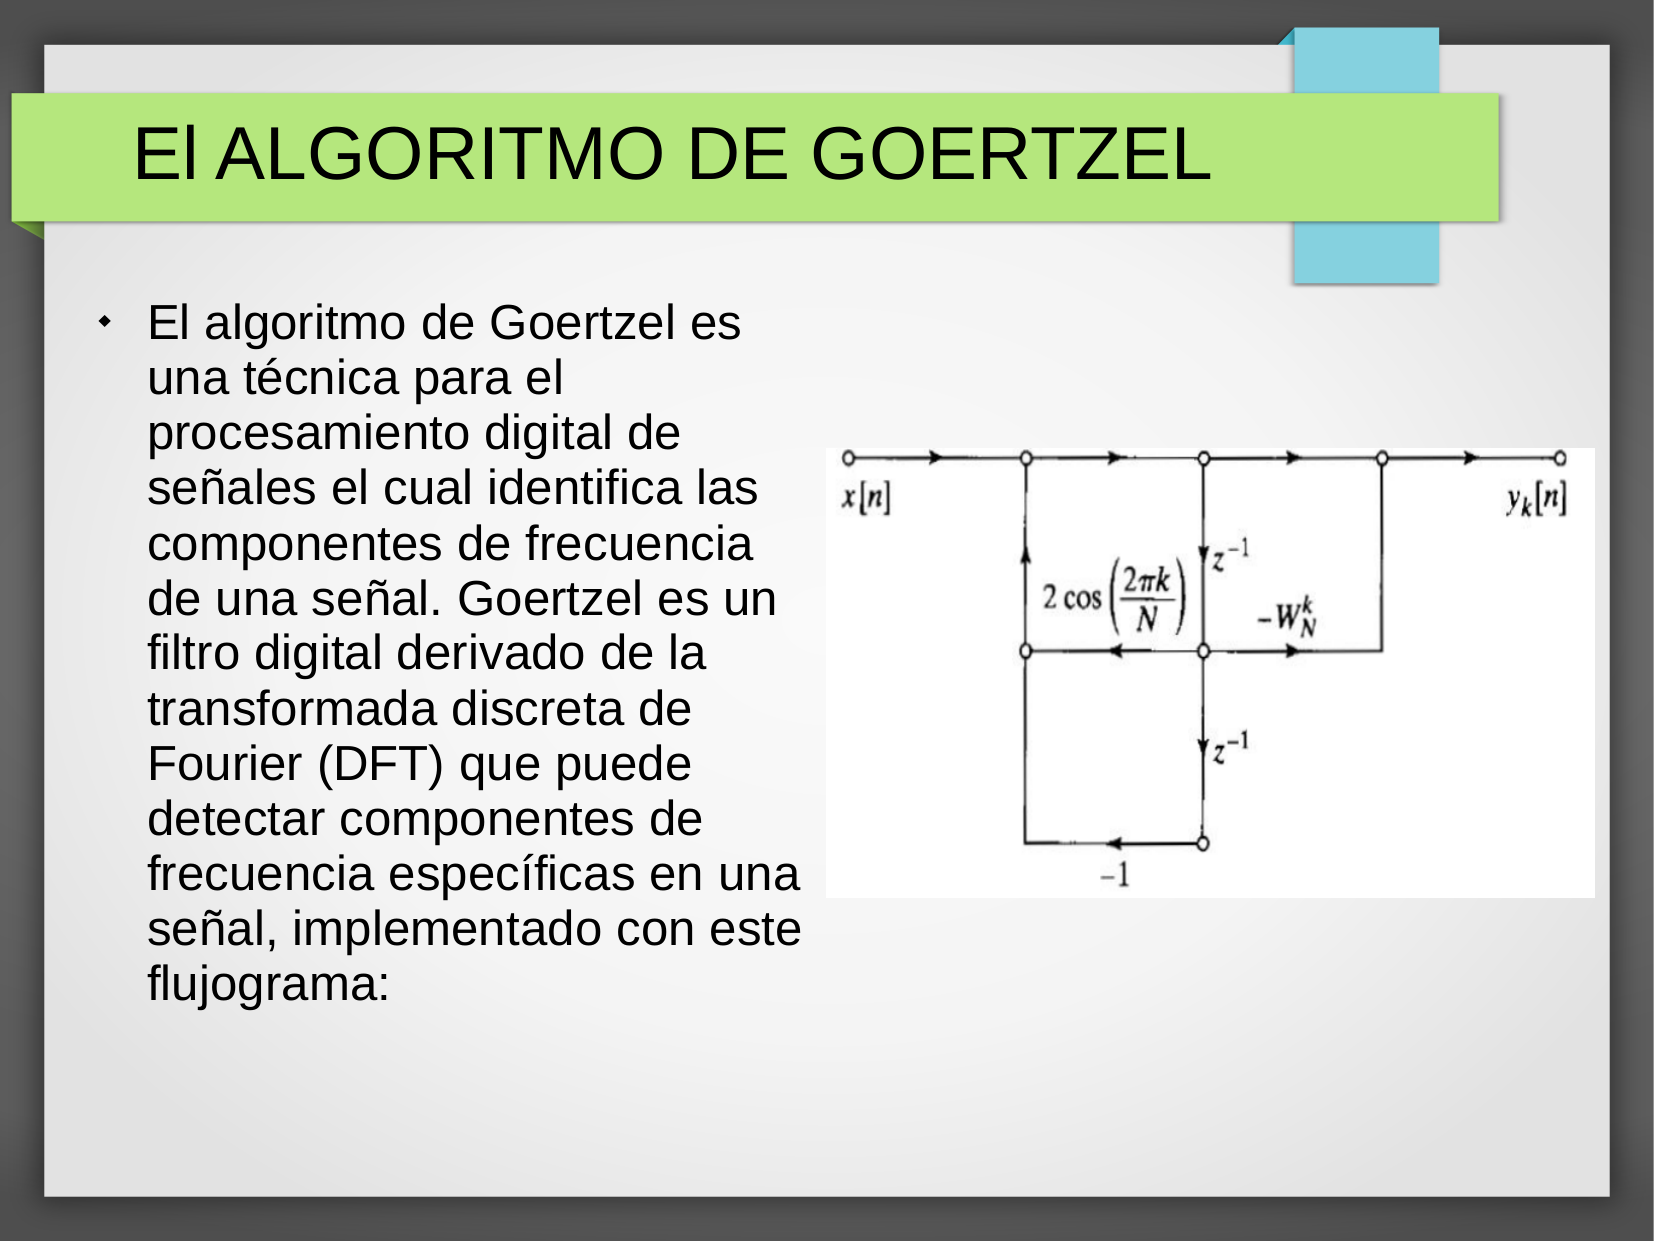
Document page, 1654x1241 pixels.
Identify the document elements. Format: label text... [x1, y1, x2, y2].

list El algoritmo de Goertzel es una técnica para el procesamiento digital de señales el cual identifica las componentes de frecuencia de una señal. Goertzel es un filtro digital derivado de la transformada discreta de Fourier (DFT) que puede detectar componentes de frecuencia específicas en una señal, implementado con este flujograma: [82, 295, 809, 1015]
picture [0, 0, 1654, 1241]
title El ALGORITMO DE GOERTZEL [82, 94, 1264, 213]
